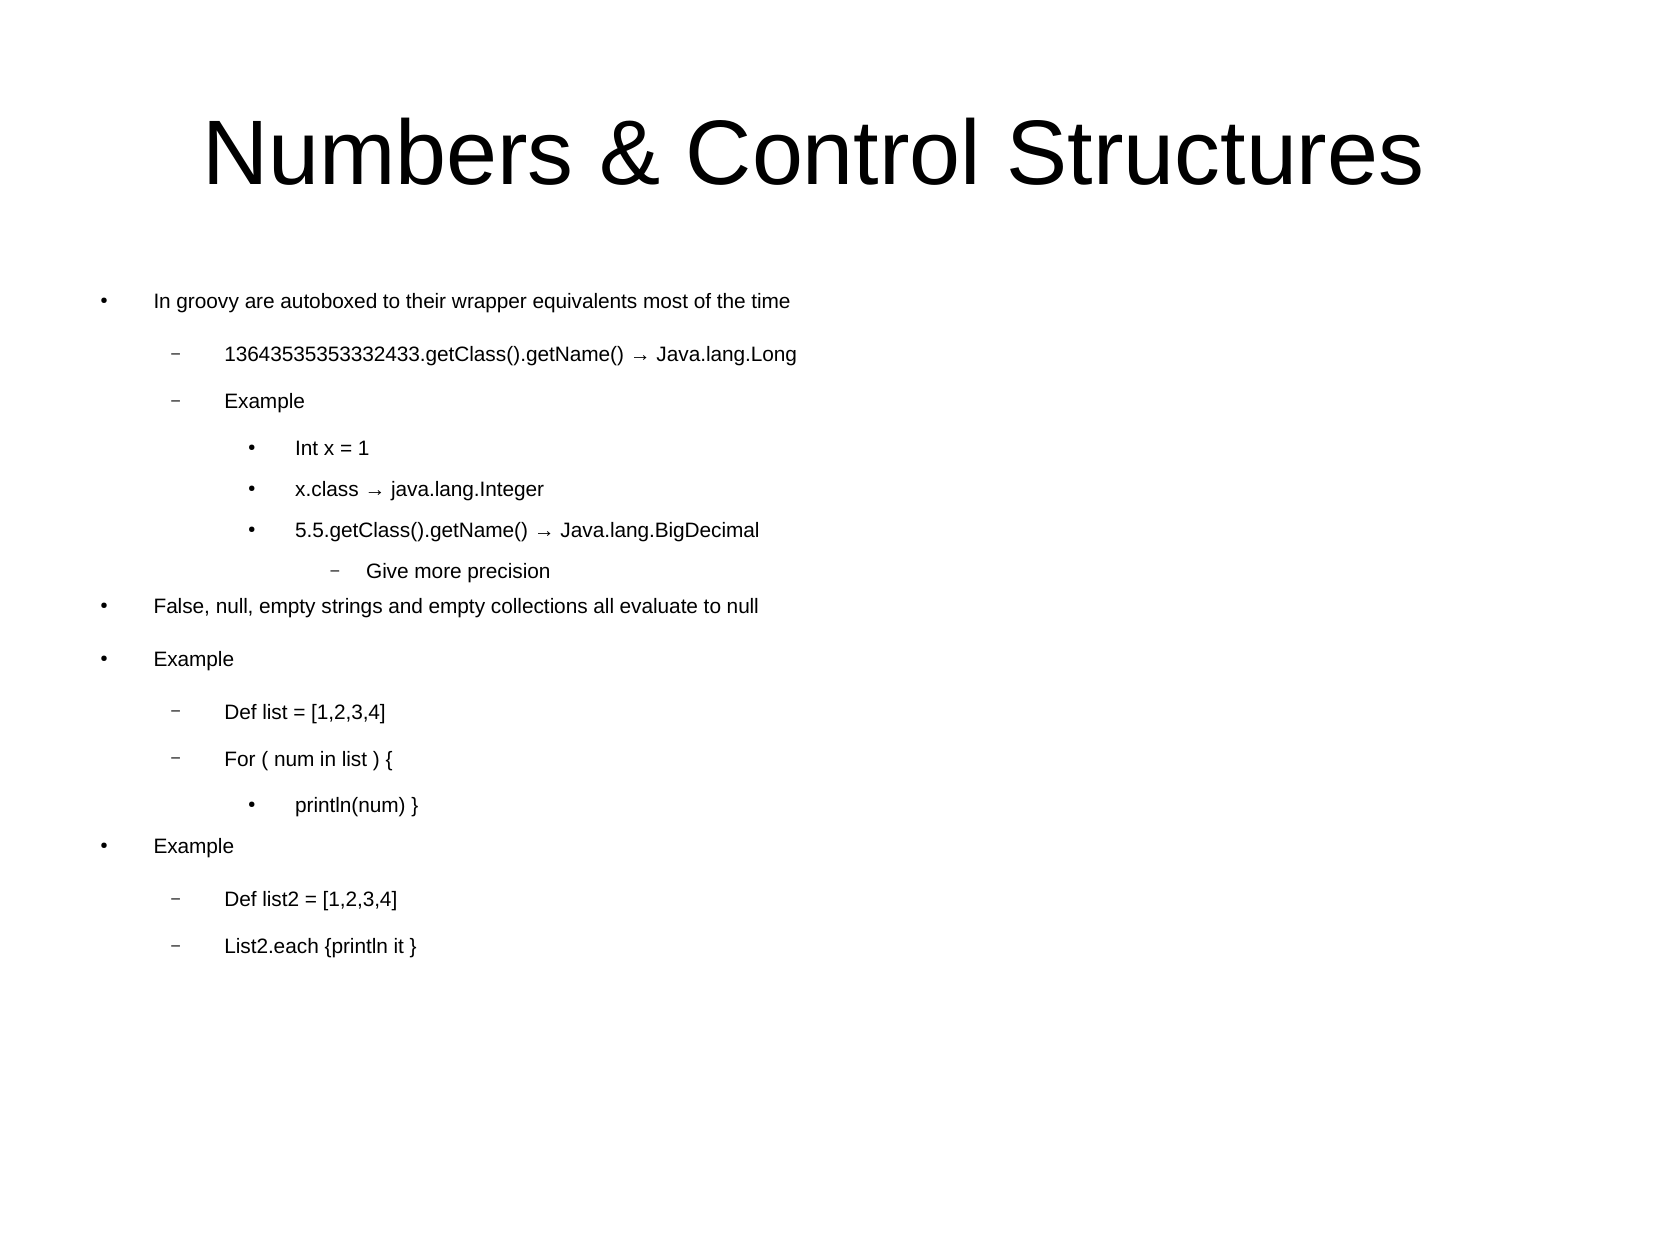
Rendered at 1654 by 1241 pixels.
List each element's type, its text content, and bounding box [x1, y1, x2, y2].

title Numbers & Control Structures [82, 49, 1571, 257]
list In groovy are autoboxed to their wrapper equivalents most of the time 13643535353332433.getClass().getName() → Java.lang.Long Example Int x = 1 x.class → java.lang.Integer 5.5.getClass().getName() → Java.lang.BigDecimal Give more precision False, null, empty strings and empty collections all evaluate to null Example Def list = [1,2,3,4] For ( num in list ) { println(num) } Example Def list2 = [1,2,3,4] List2.each {println it } [82, 290, 1571, 1010]
